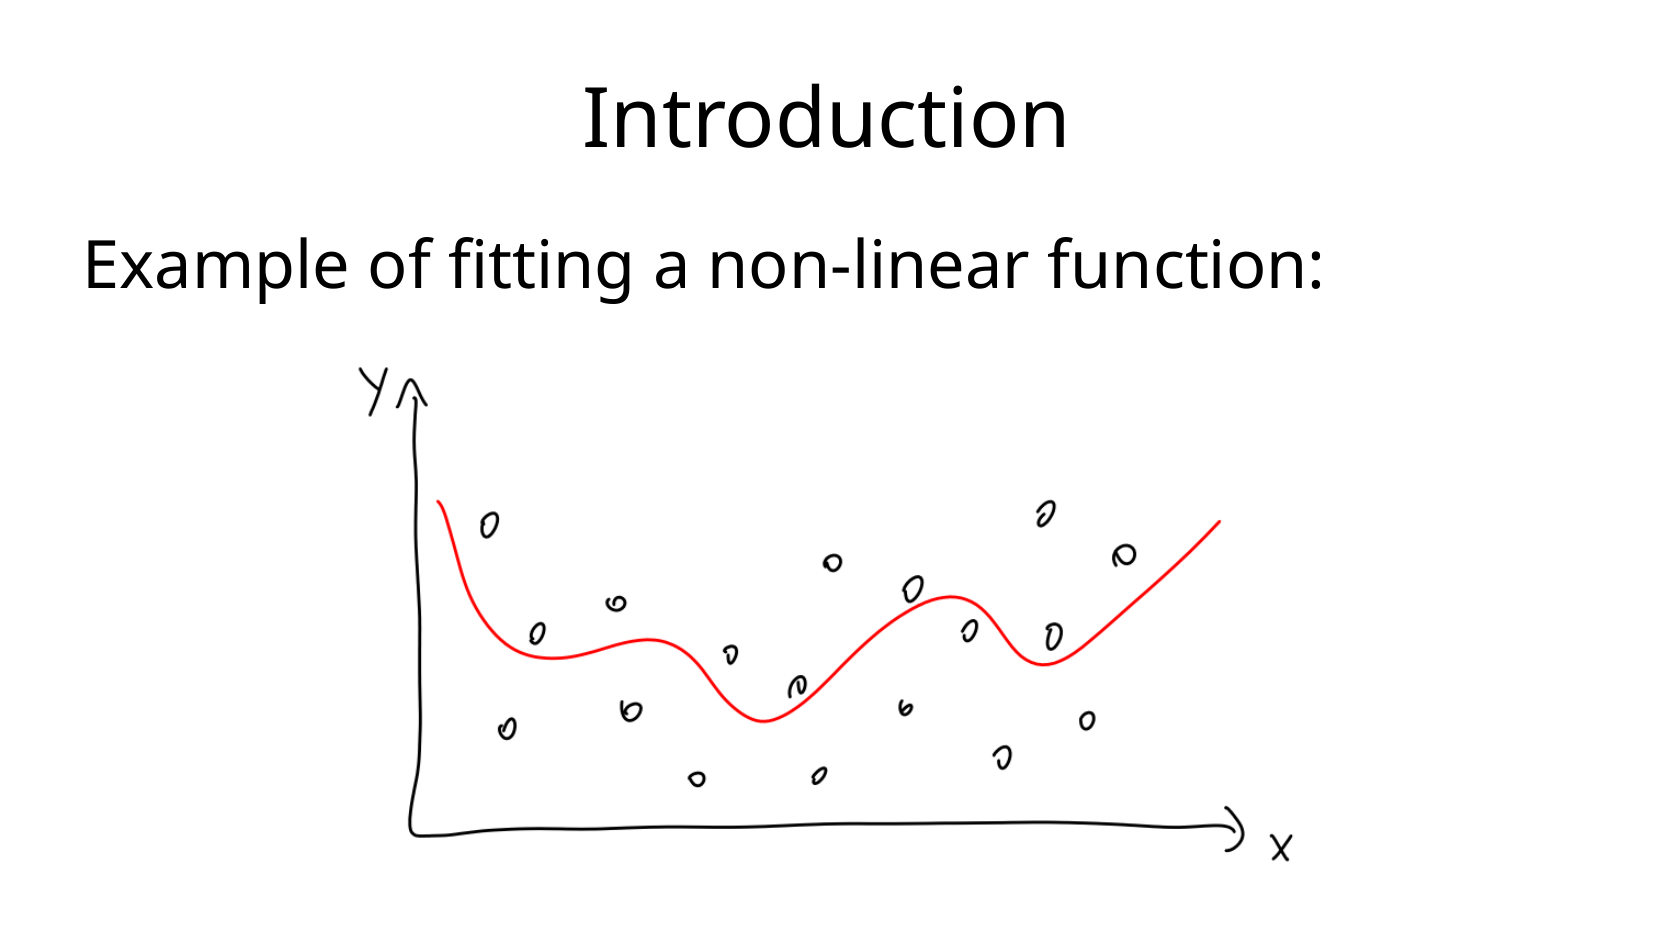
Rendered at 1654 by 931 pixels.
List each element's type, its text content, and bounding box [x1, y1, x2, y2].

picture [329, 329, 1325, 896]
title Introduction [82, 37, 1571, 193]
list Example of fitting a non-linear function: [82, 217, 1571, 811]
